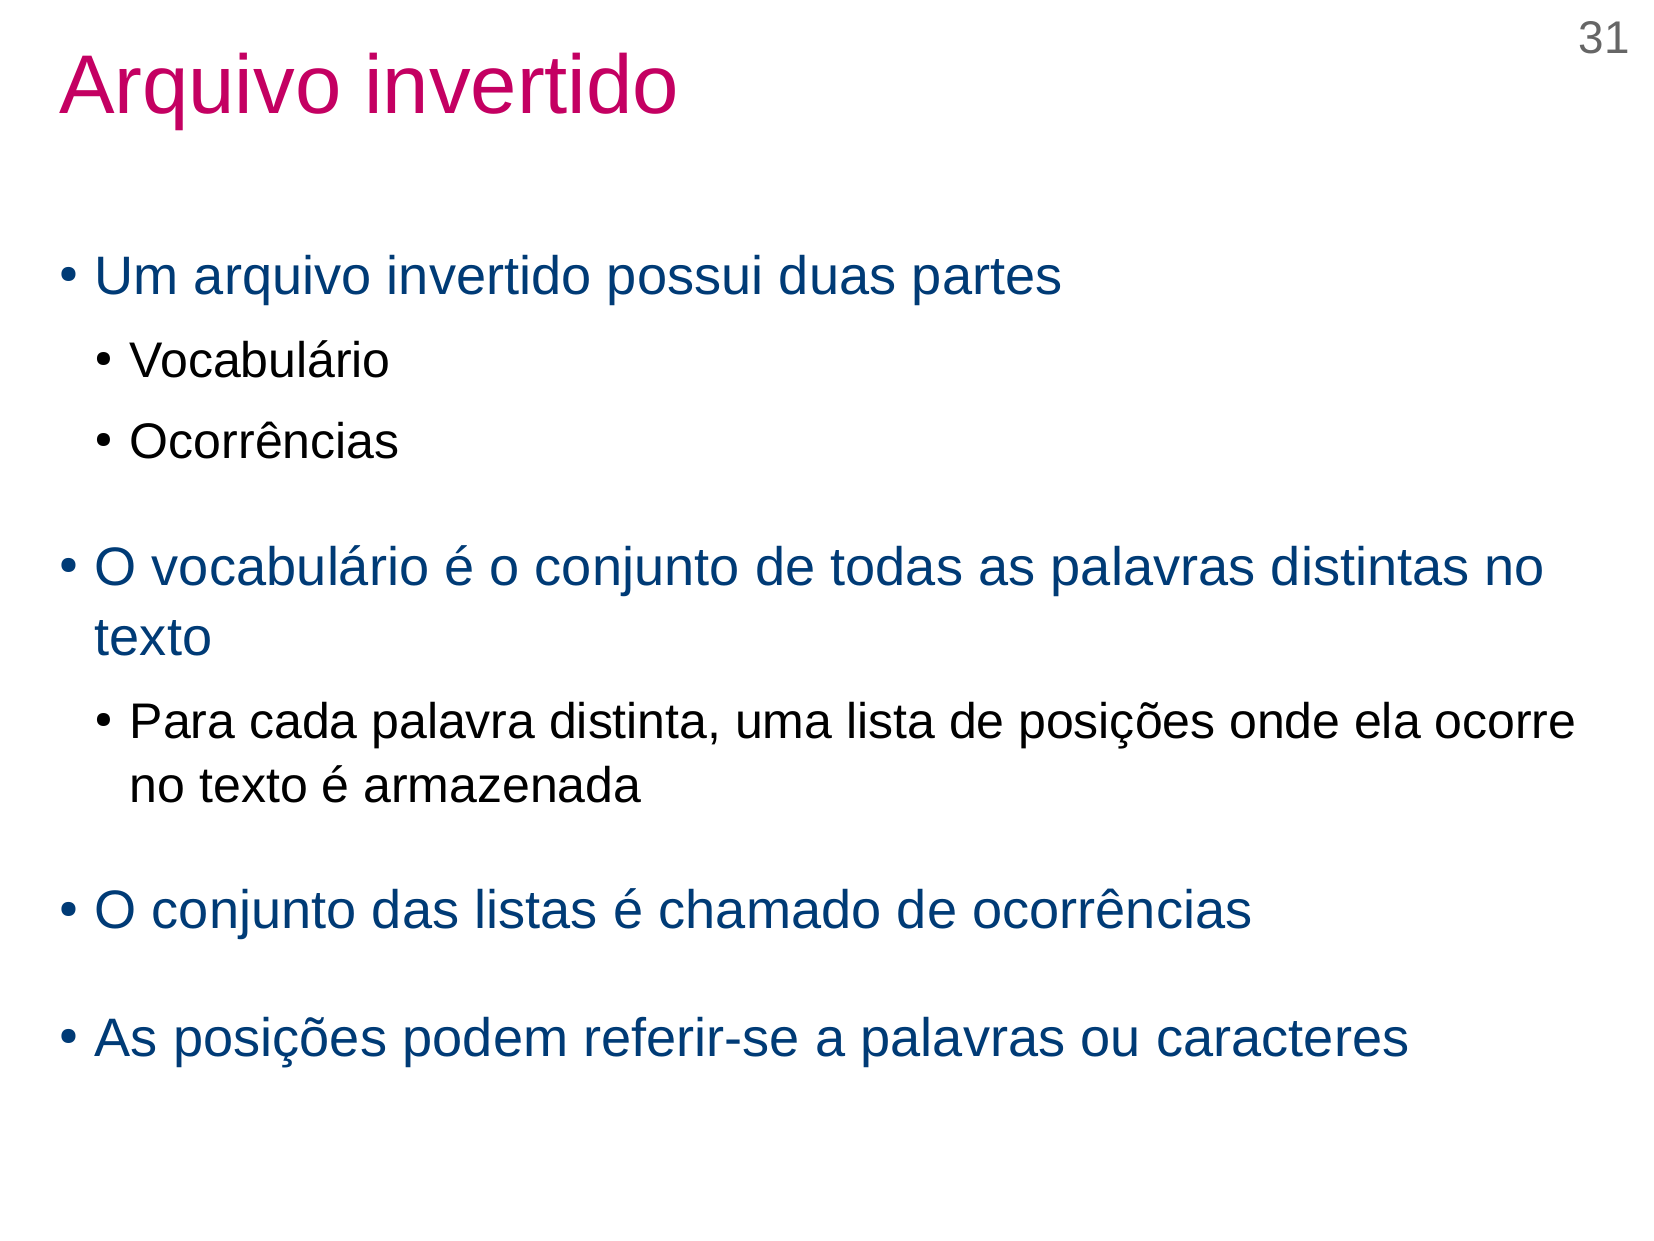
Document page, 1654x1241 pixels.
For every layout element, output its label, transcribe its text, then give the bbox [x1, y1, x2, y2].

list Um arquivo invertido possui duas partes Vocabulário Ocorrências O vocabulário é o conjunto de todas as palavras distintas no texto Para cada palavra distinta, uma lista de posições onde ela ocorre no texto é armazenada O conjunto das listas é chamado de ocorrências As posições podem referir-se a palavras ou caracteres [59, 236, 1595, 1211]
title Arquivo invertido [59, 29, 1595, 148]
